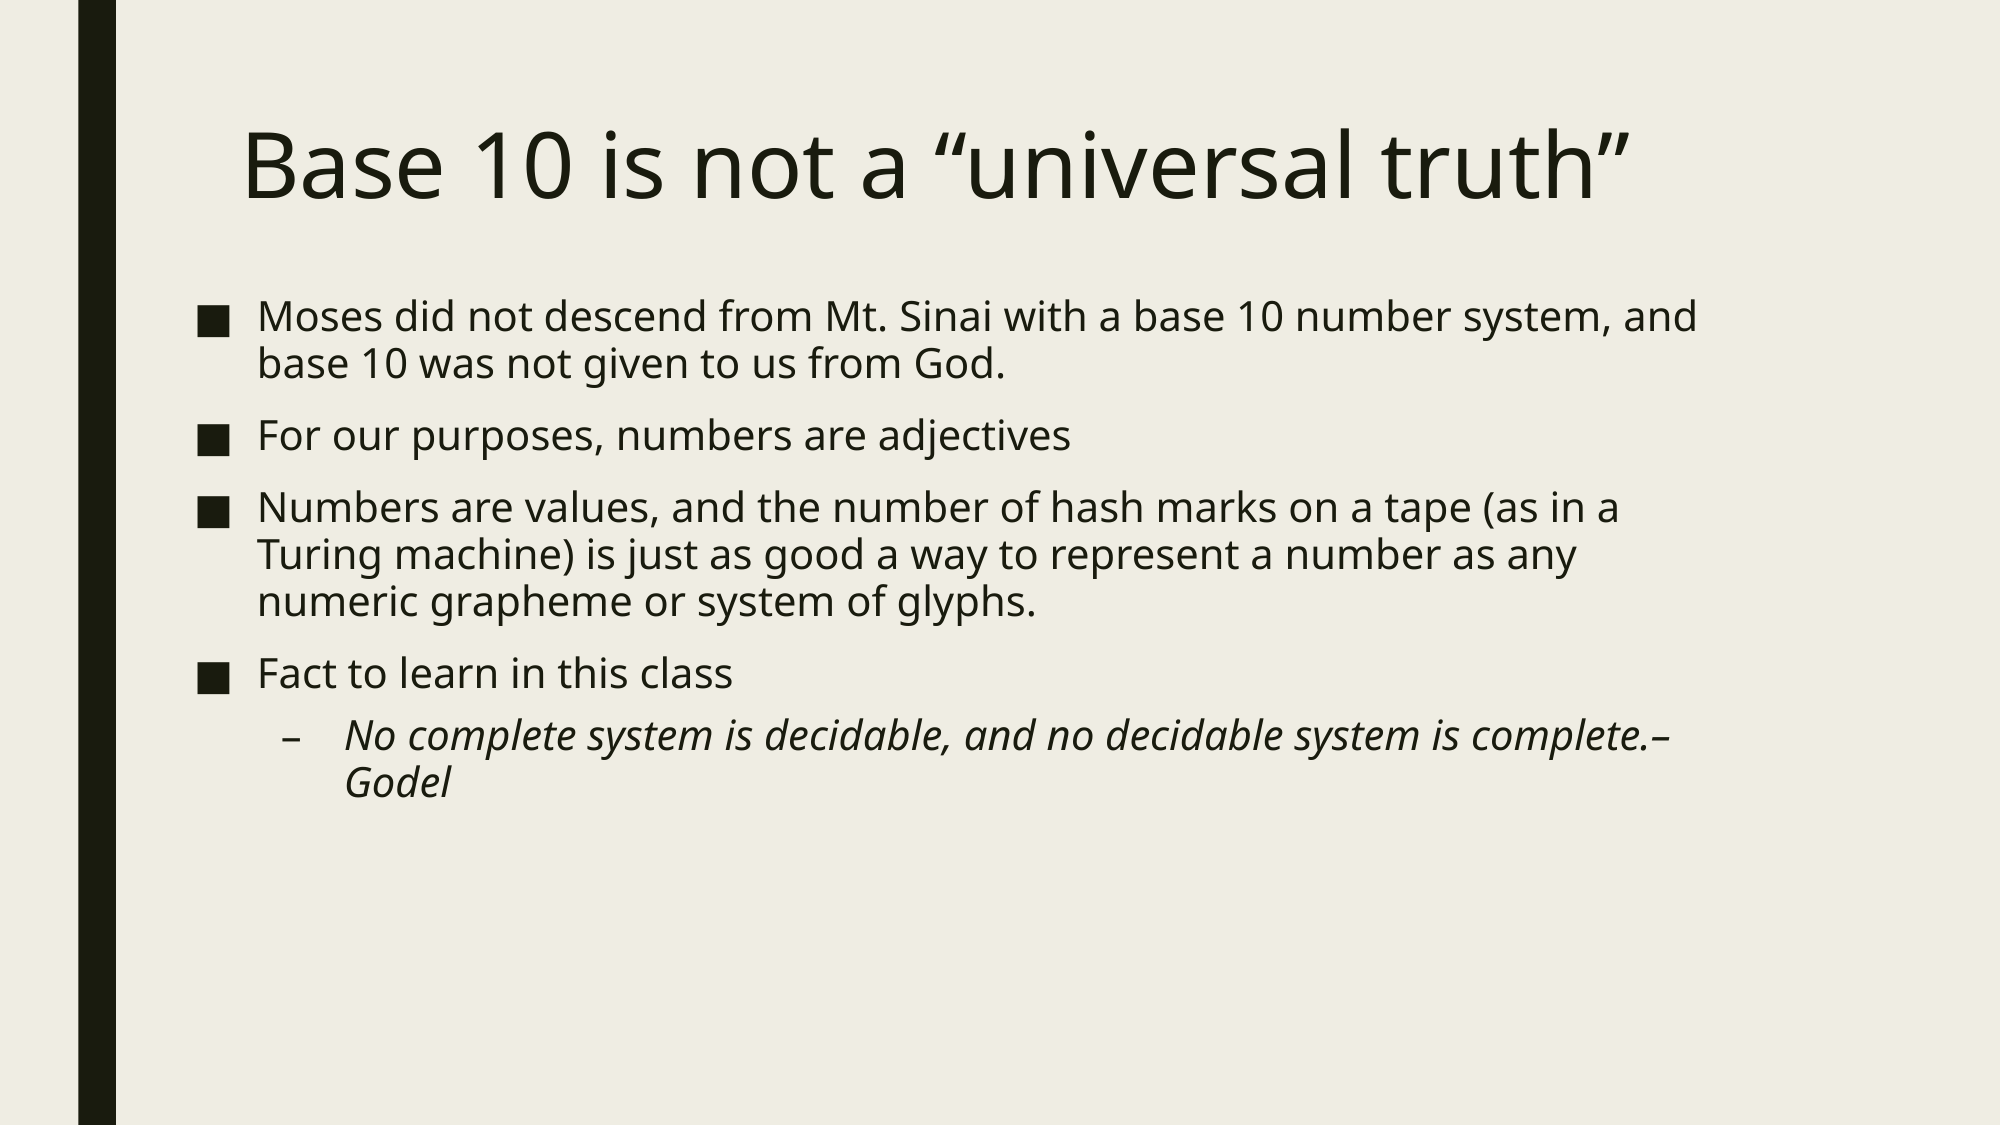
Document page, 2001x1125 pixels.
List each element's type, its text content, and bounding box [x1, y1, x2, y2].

title Base 10 is not a “universal truth” [225, 112, 1800, 357]
list Moses did not descend from Mt. Sinai with a base 10 number system, and base 10 was not given to us from God. For our purposes, numbers are adjectives Numbers are values, and the number of hash marks on a tape (as in a Turing machine) is just as good a way to represent a number as any numeric grapheme or system of glyphs. Fact to learn in this class No complete system is decidable, and no decidable system is complete.– Godel [178, 286, 1754, 1004]
